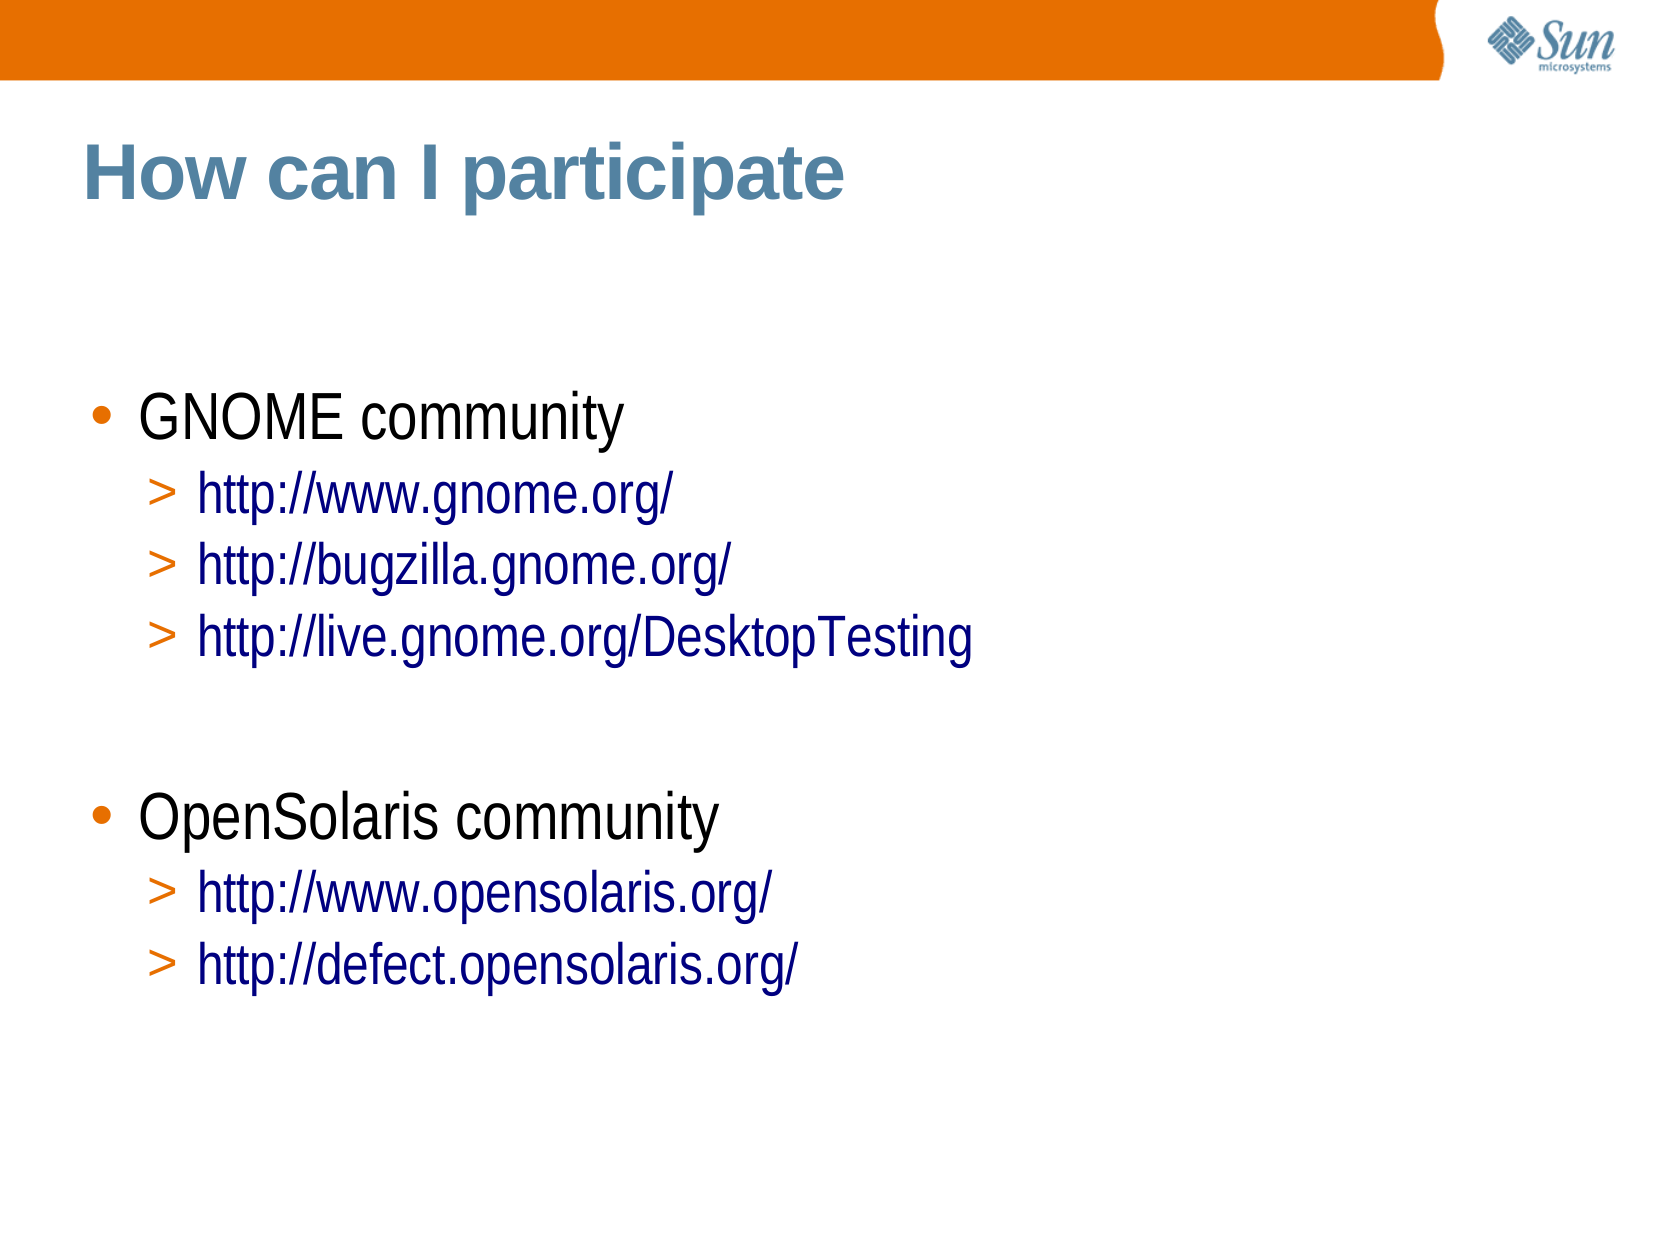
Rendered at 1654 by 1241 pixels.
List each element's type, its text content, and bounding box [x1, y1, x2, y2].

list GNOME community http://www.gnome.org/ http://bugzilla.gnome.org/ http://live.gnome.org/DesktopTesting OpenSolaris community http://www.opensolaris.org/ http://defect.opensolaris.org/ [71, 283, 1545, 1121]
title How can I participate [82, 135, 1585, 251]
picture [0, 0, 1654, 83]
